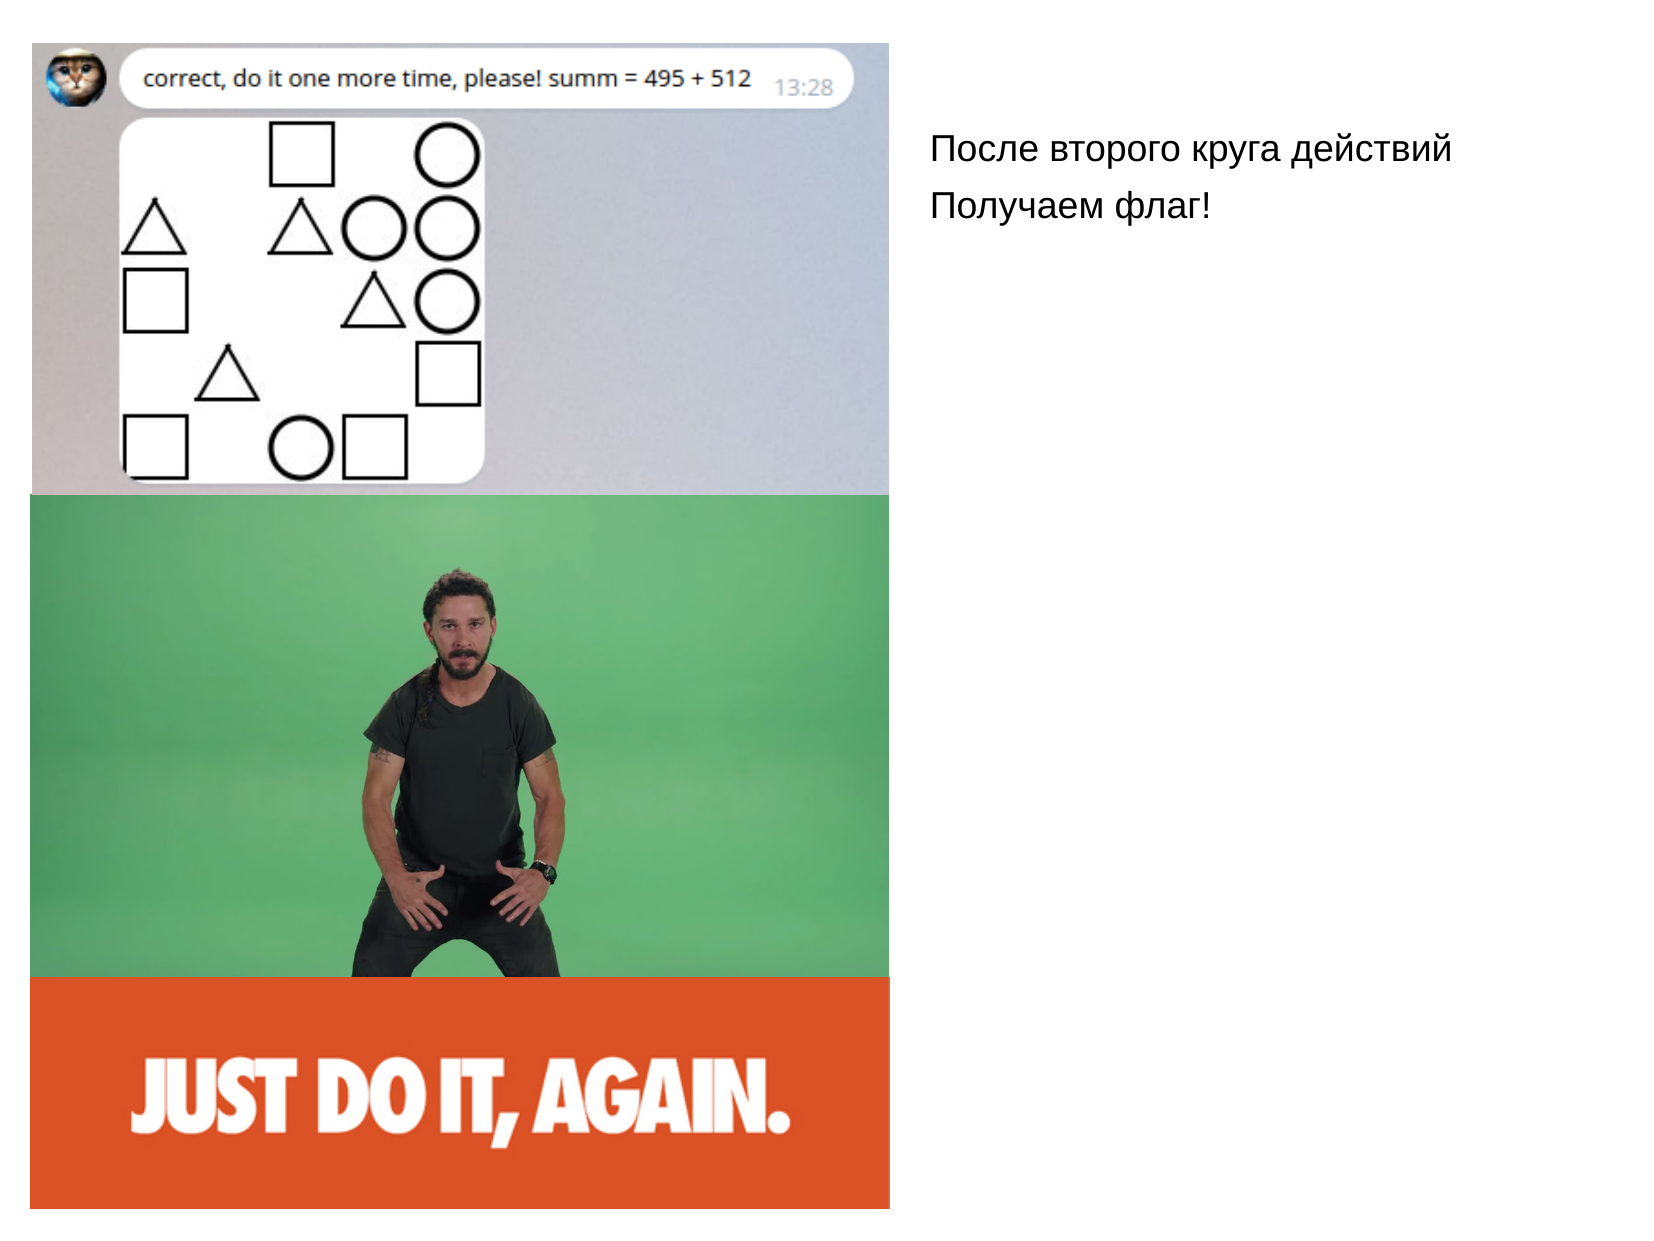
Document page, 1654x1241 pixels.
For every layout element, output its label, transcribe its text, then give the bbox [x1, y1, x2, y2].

text_box После второго круга действий Получаем флаг! [915, 120, 1636, 234]
picture [30, 43, 890, 1209]
